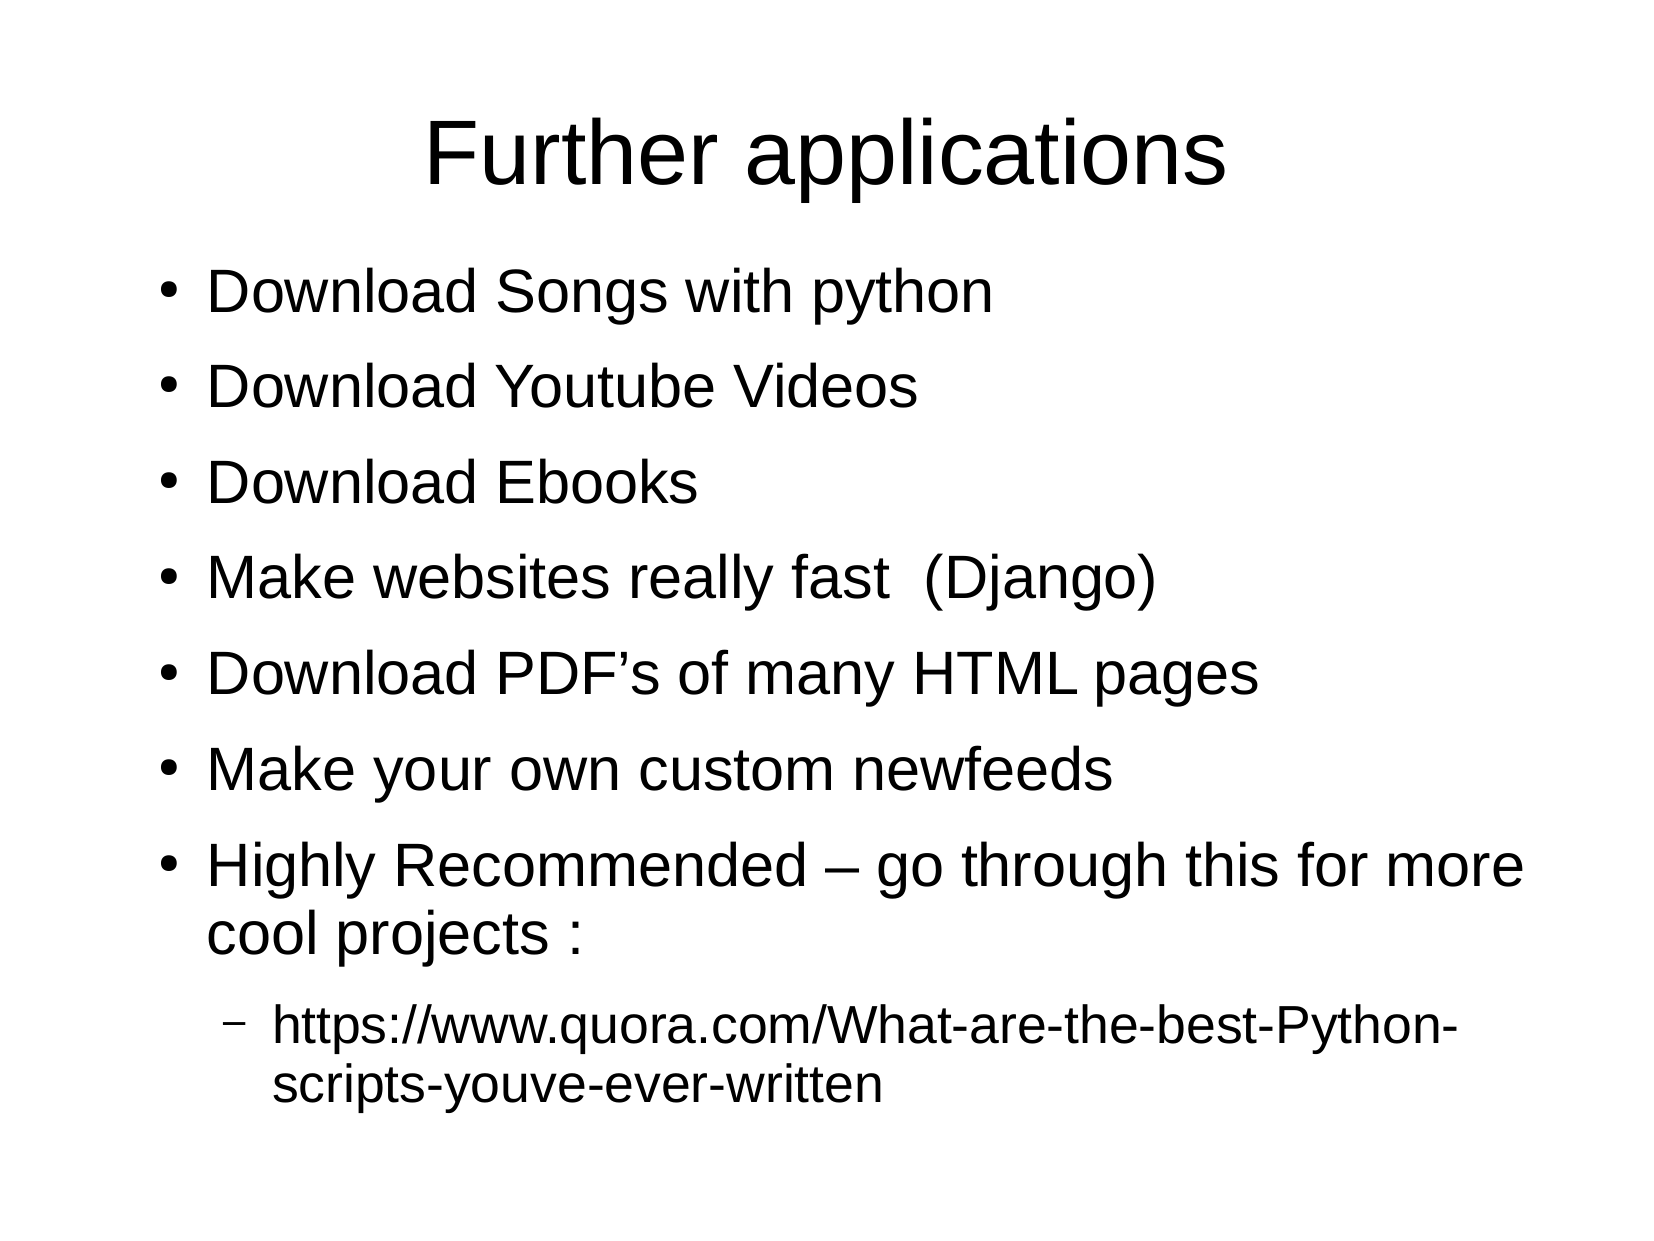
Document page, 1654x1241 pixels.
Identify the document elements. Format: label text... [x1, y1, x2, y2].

list Download Songs with python Download Youtube Videos Download Ebooks Make websites really fast (Django) Download PDF’s of many HTML pages Make your own custom newfeeds Highly Recommended – go through this for more cool projects : https://www.quora.com/What-are-the-best-Python-scripts-youve-ever-written [141, 256, 1571, 1123]
title Further applications [82, 49, 1571, 257]
